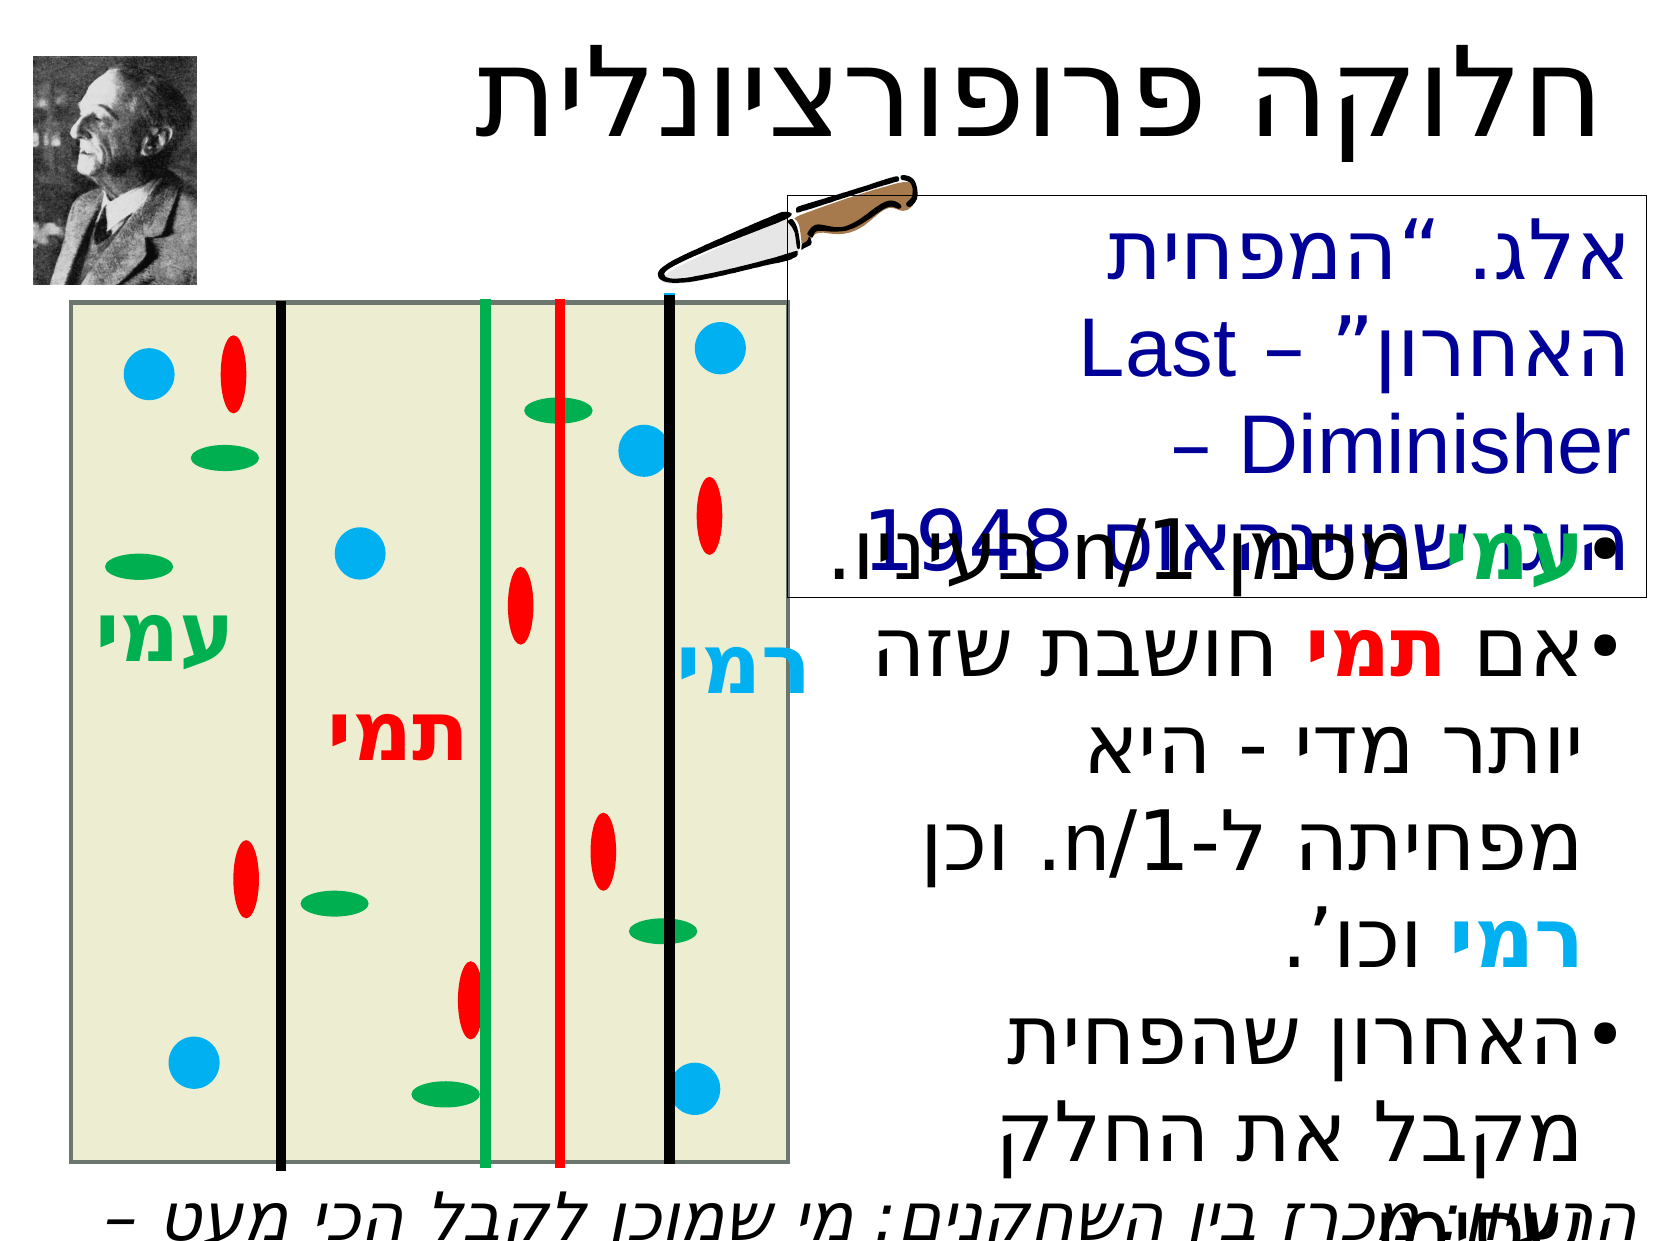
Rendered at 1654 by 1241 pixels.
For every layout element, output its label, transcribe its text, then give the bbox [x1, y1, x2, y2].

text_box [491, 302, 555, 1162]
text_box עמי מסמן 1/n בעיניו. אם תמי חושבת שזה יותר מדי - היא מפחיתה ל-1/n. וכן רמי וכו’. האחרון שהפחית מקבל את החלק שסימן. ממשיכים ברקורסיה. [810, 495, 1636, 1166]
text_box [565, 302, 664, 1162]
text_box [71, 302, 276, 1162]
picture [33, 166, 197, 285]
text_box [286, 302, 480, 1162]
text_box רמי [661, 611, 810, 720]
text_box [675, 302, 788, 611]
text_box עמי [80, 579, 251, 689]
text_box אלג. “המפחית האחרון” – Last Diminisher – הוגו שטיינהאוס 1948 [787, 195, 1647, 496]
text_box הרעיון: מכרז בין השחקנים: מי שמוכן לקבל הכי מעט – זוכה. [0, 1171, 1654, 1241]
picture [647, 172, 921, 289]
text_box תמי [312, 678, 485, 787]
title חלוקה פרופורציונלית [30, 6, 1654, 166]
text_box [675, 720, 788, 1162]
